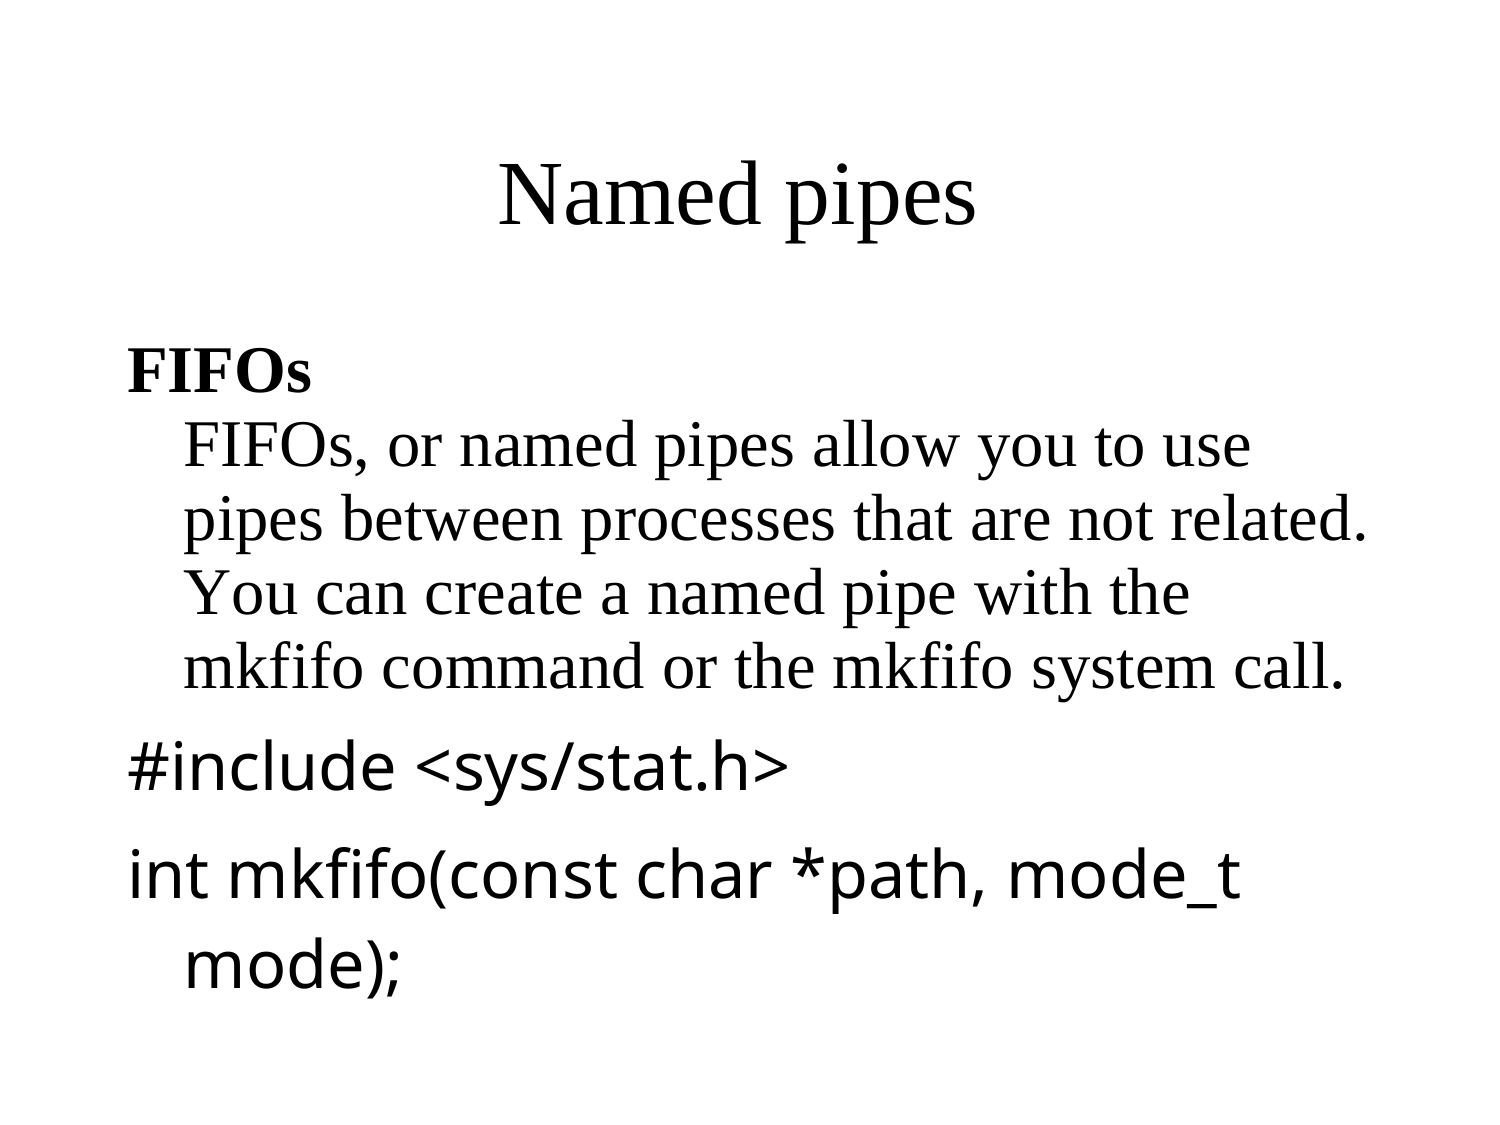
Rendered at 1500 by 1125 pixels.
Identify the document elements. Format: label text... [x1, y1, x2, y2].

title Named pipes [112, 99, 1388, 288]
list FIFOs FIFOs, or named pipes allow you to use pipes between processes that are not related. You can create a named pipe with the mkfifo command or the mkfifo system call. #include <sys/stat.h> int mkfifo(const char *path, mode_t mode); [112, 324, 1388, 1125]
